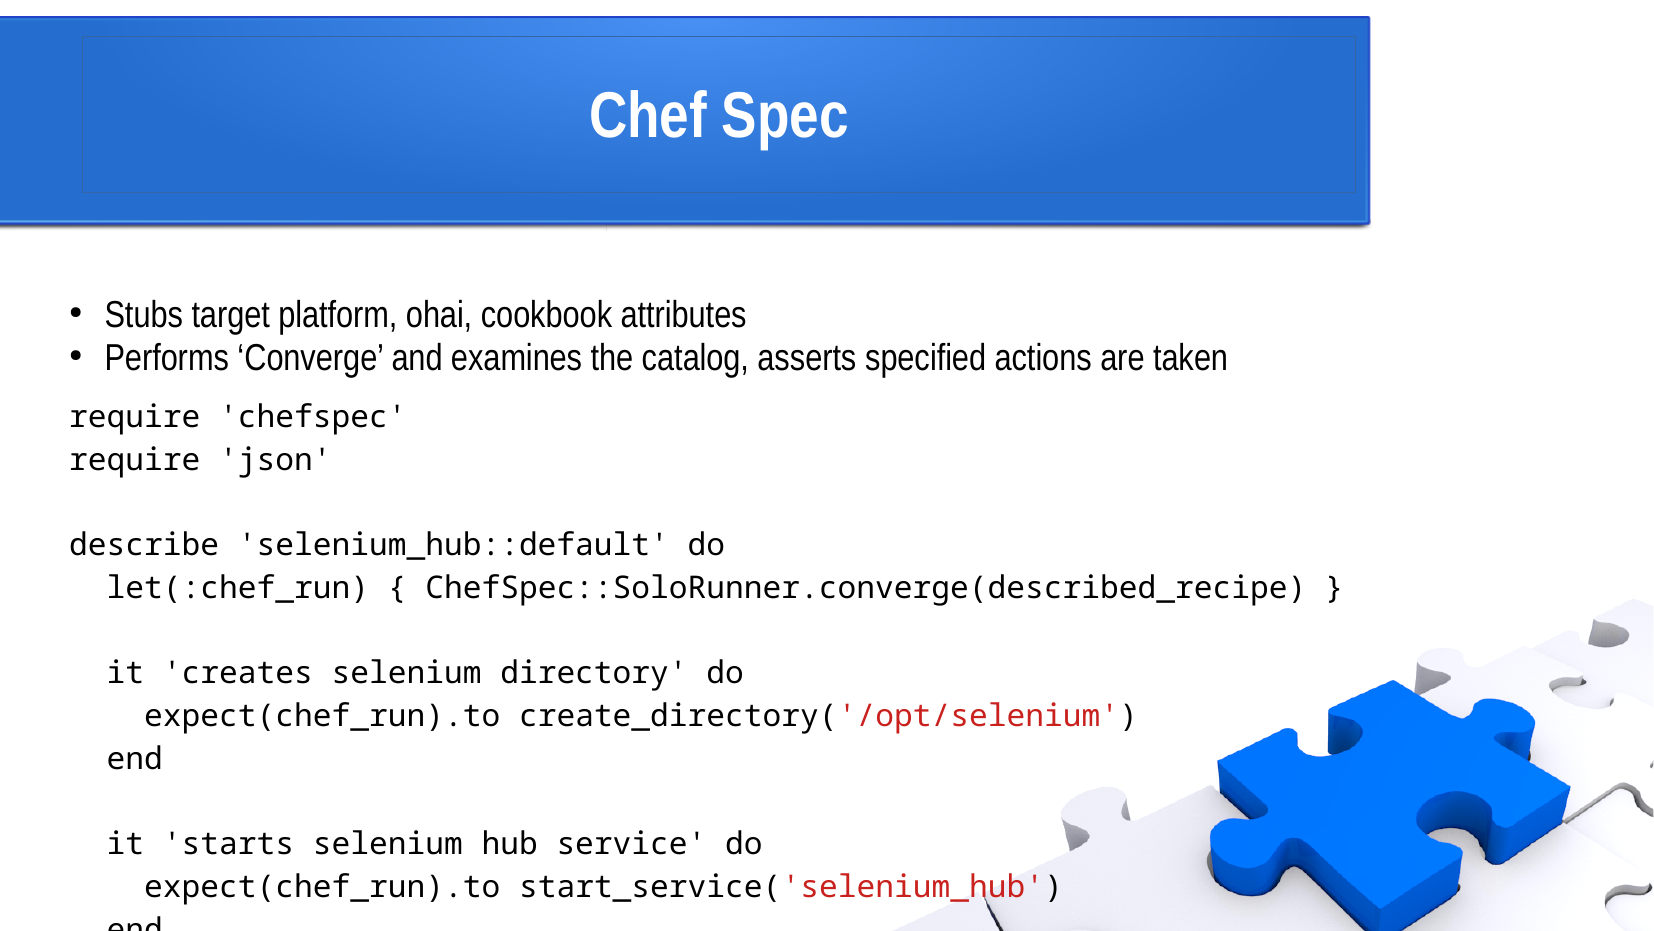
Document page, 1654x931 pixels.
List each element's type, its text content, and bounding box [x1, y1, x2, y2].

text_box Stubs target platform, ohai, cookbook attributes Performs ‘Converge’ and examines the catalog, asserts specified actions are taken [54, 285, 1261, 386]
picture [0, 16, 1375, 231]
title Chef Spec [82, 36, 1356, 193]
text_box require 'chefspec' require 'json' describe 'selenium_hub::default' do let(:chef_run) { ChefSpec::SoloRunner.converge(described_recipe) } it 'creates selenium directory' do expect(chef_run).to create_directory('/opt/selenium') end it 'starts selenium hub service' do expect(chef_run).to start_service('selenium_hub') end continued on the following slide [54, 386, 1654, 931]
